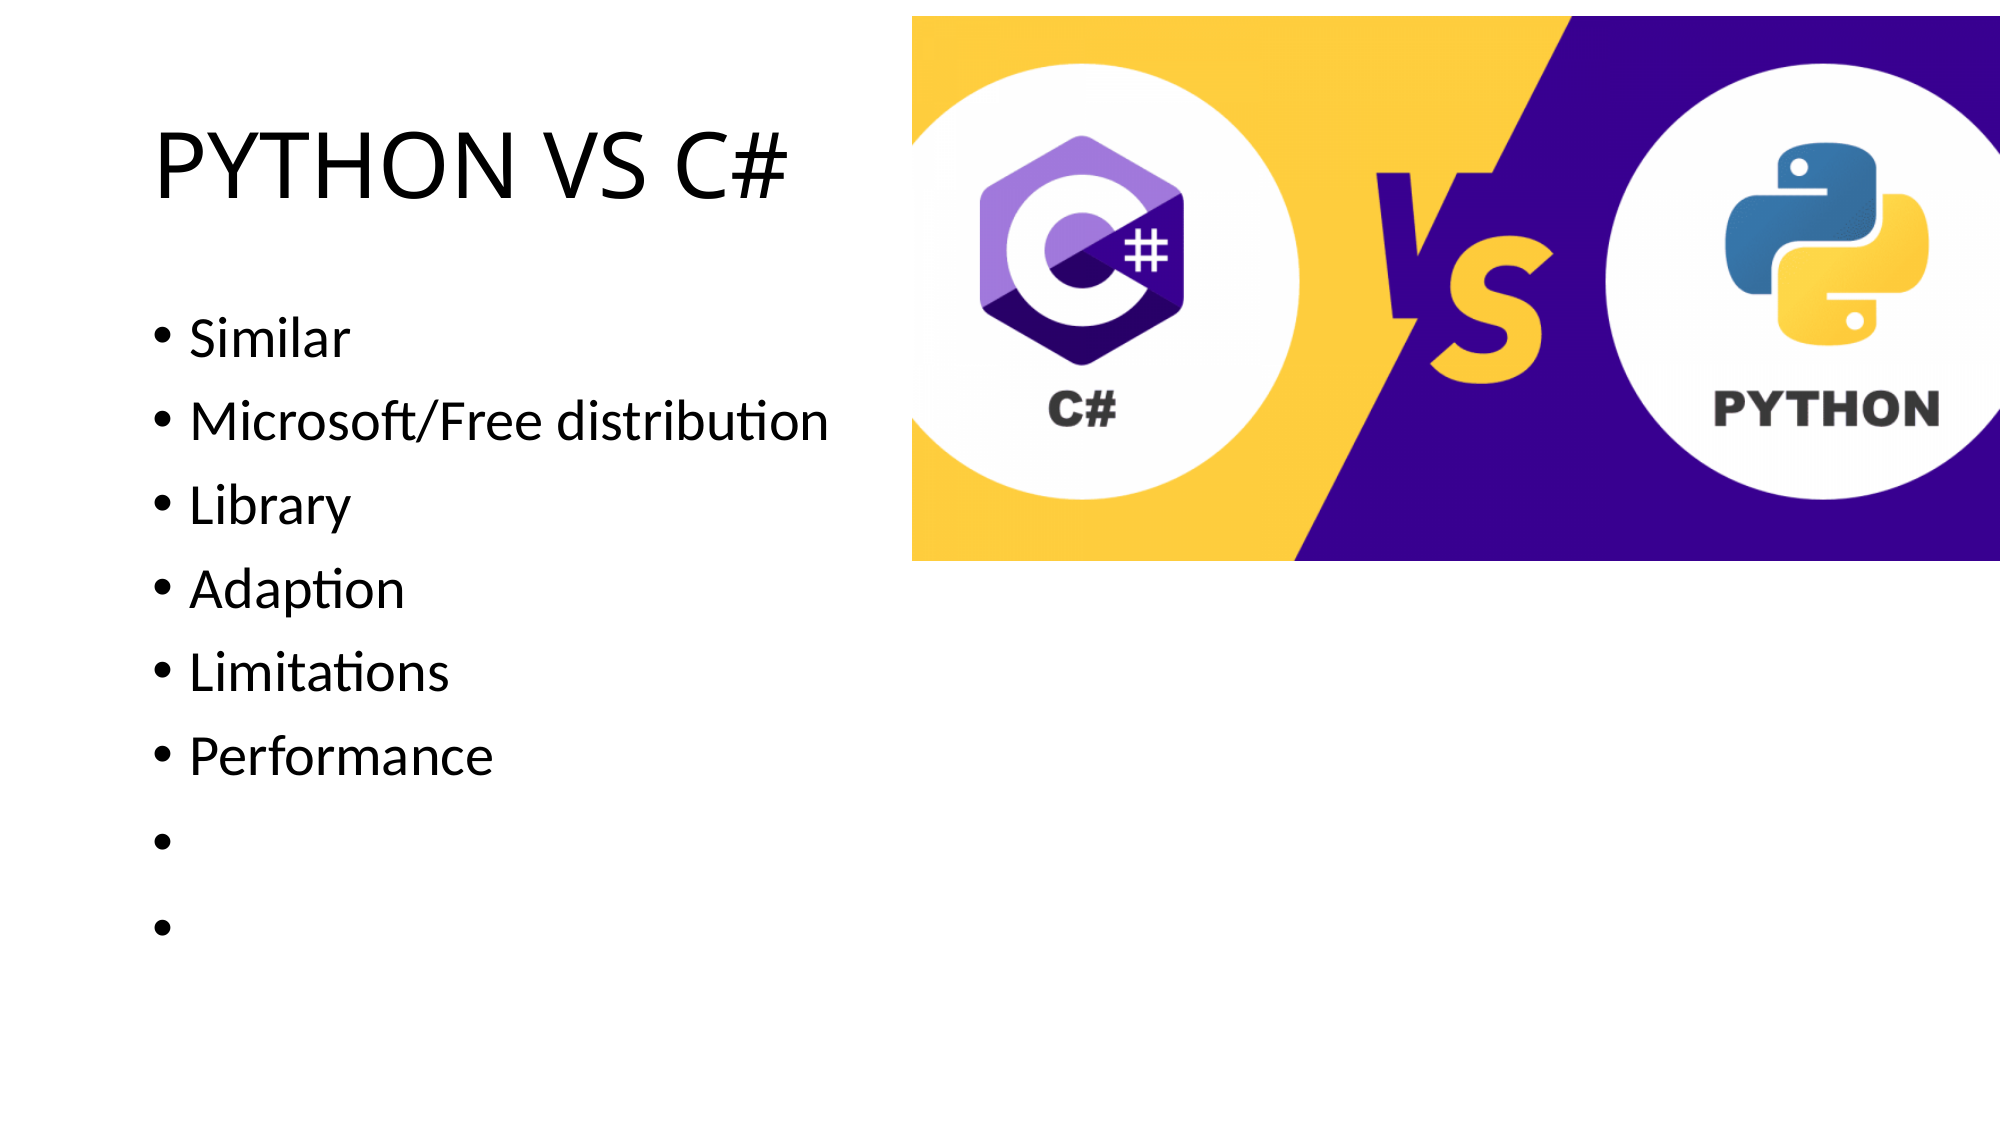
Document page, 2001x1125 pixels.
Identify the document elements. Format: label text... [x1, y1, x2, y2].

list Similar Microsoft/Free distribution Library Adaption Limitations Performance [137, 299, 1863, 1014]
picture [912, 16, 2000, 561]
title PYTHON VS C# [137, 59, 912, 278]
